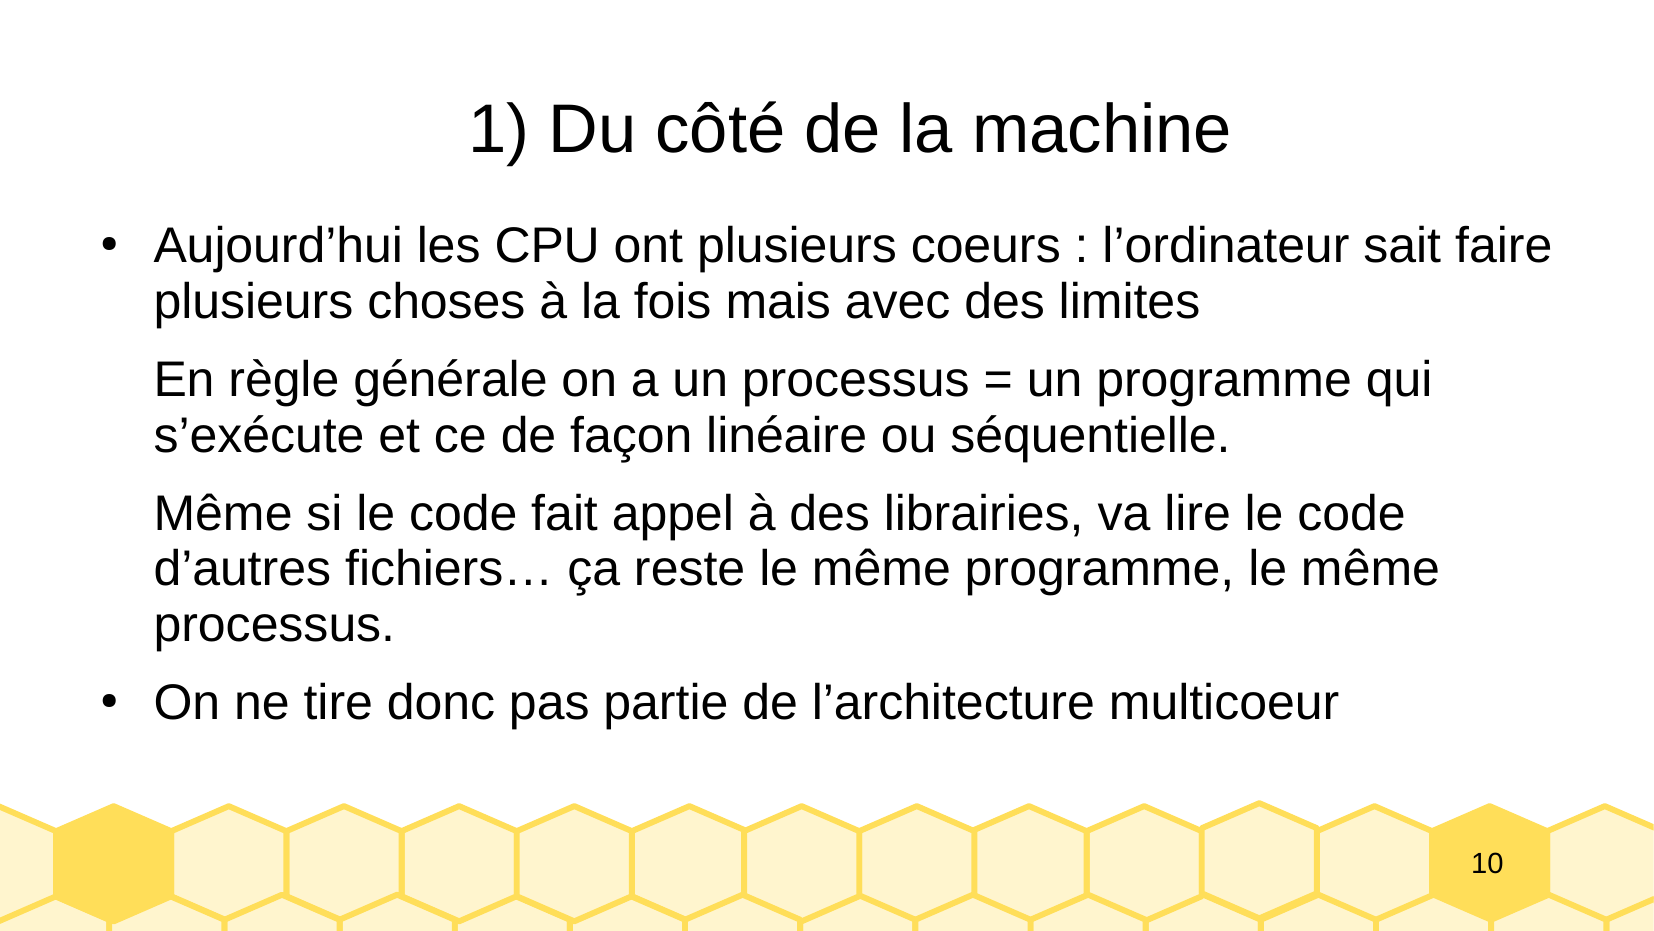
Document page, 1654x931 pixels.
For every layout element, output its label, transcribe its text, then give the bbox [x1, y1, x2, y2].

list Aujourd’hui les CPU ont plusieurs coeurs : l’ordinateur sait faire plusieurs choses à la fois mais avec des limites En règle générale on a un processus = un programme qui s’exécute et ce de façon linéaire ou séquentielle. Même si le code fait appel à des librairies, va lire le code d’autres fichiers… ça reste le même programme, le même processus. On ne tire donc pas partie de l’architecture multicoeur [82, 217, 1571, 758]
title 1) Du côté de la machine [106, 51, 1595, 207]
